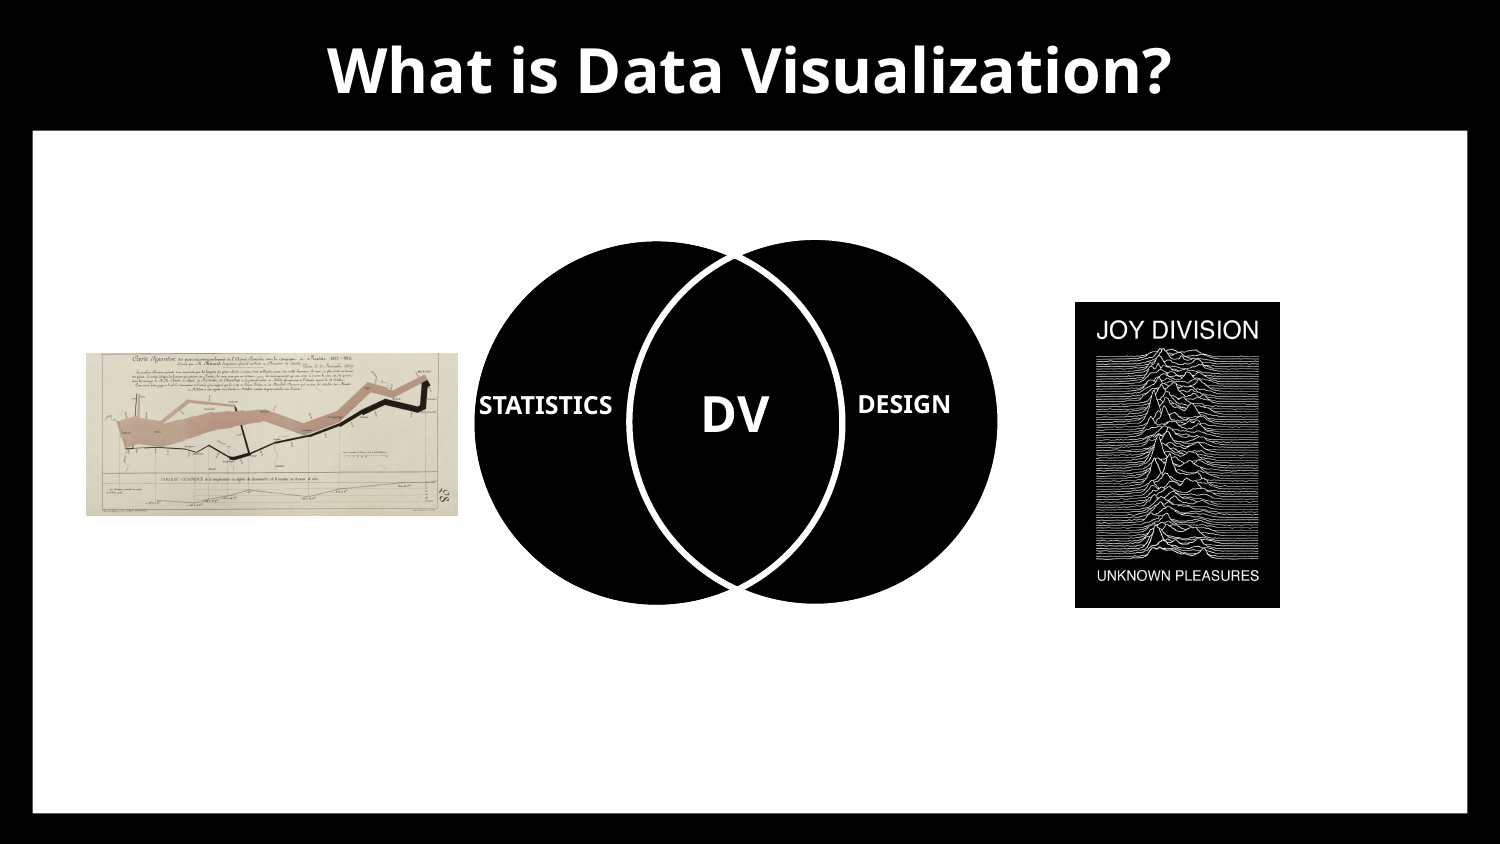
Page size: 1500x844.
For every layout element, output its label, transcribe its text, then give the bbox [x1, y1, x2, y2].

text_box [742, 456, 998, 607]
text_box DESIGN [842, 373, 1001, 456]
text_box What is Data Visualization? [32, 21, 1468, 116]
text_box DV [656, 367, 815, 449]
picture [86, 353, 458, 516]
text_box [739, 236, 995, 382]
text_box [478, 242, 839, 604]
picture [1075, 302, 1280, 609]
text_box STATISTICS [463, 374, 646, 456]
